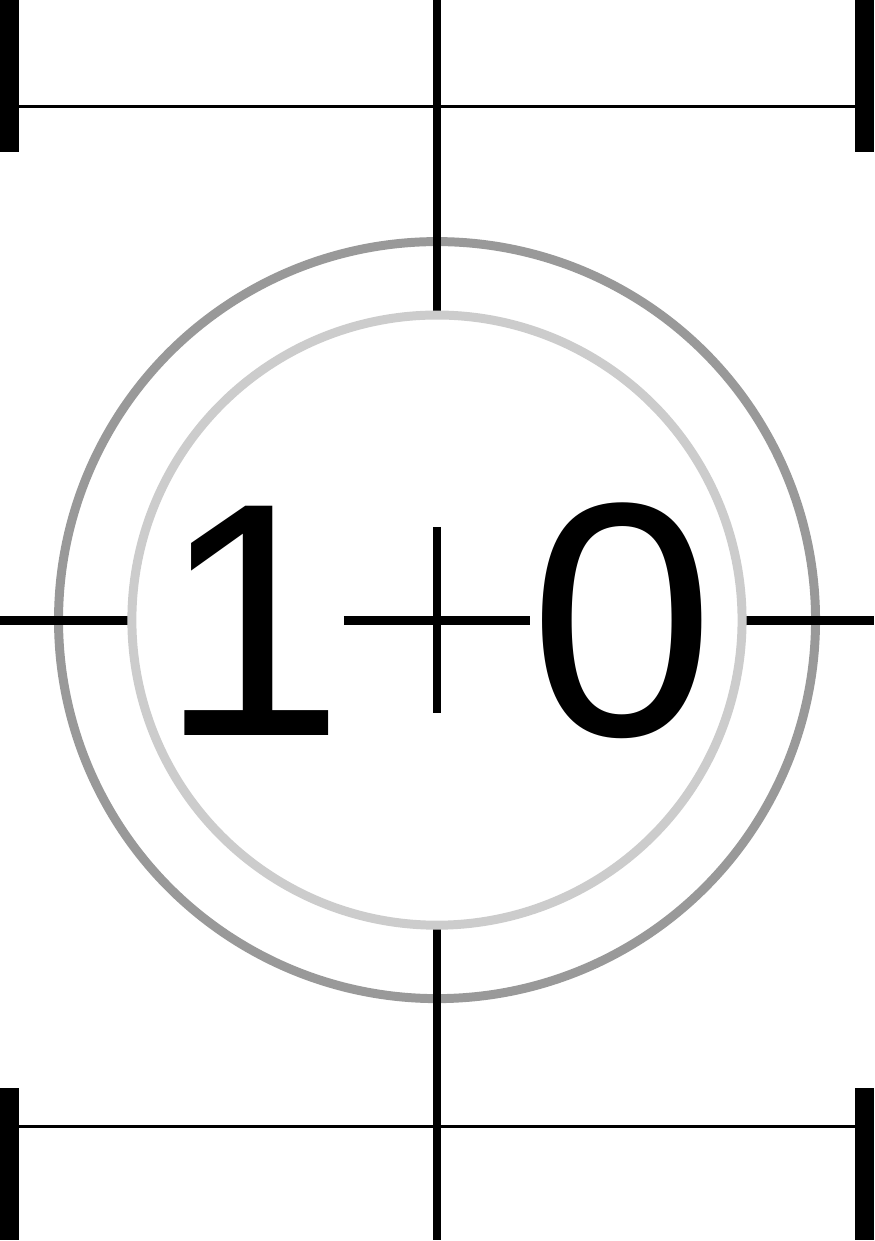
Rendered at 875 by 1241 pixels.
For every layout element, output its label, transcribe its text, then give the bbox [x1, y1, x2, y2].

text_box 1 0 [58, 426, 816, 814]
text_box [112, 241, 762, 426]
text_box [111, 814, 763, 999]
